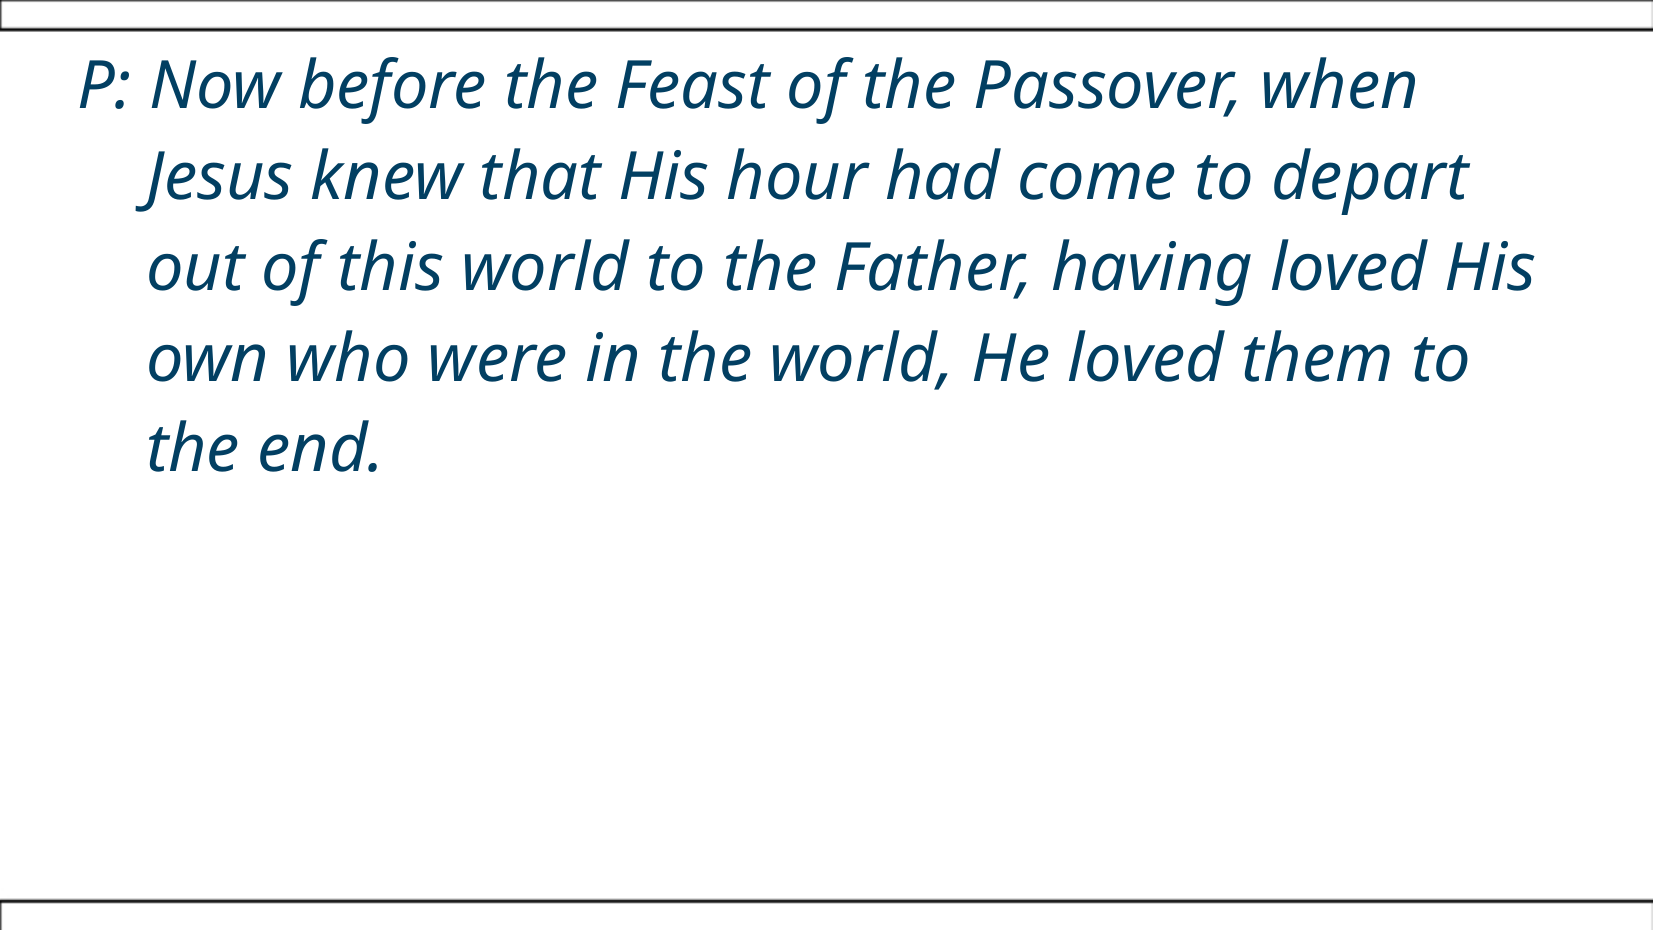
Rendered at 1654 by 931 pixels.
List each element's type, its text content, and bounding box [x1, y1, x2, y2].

text_box P: Now before the Feast of the Passover, when Jesus knew that His hour had come to depart out of this world to the Father, having loved His own who were in the world, He loved them to the end. [62, 30, 1593, 489]
picture [0, 0, 1653, 930]
